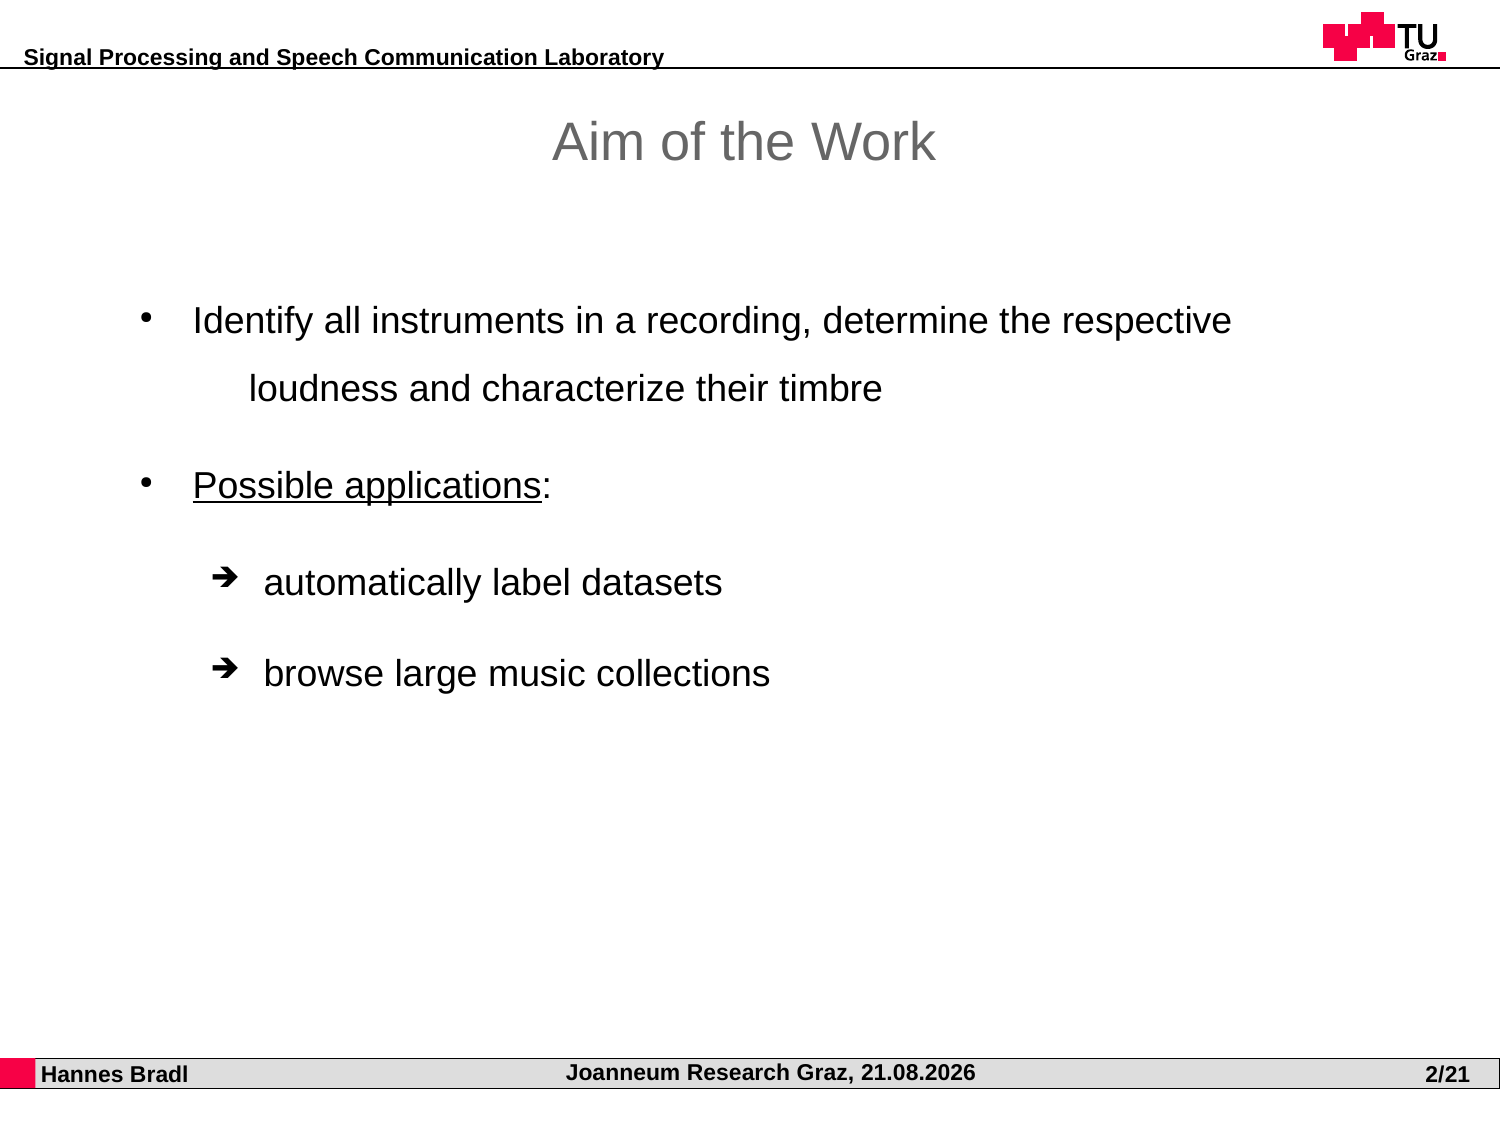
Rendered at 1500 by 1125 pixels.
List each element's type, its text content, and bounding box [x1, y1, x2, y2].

list Aim of the Work [107, 106, 1382, 201]
list Identify all instruments in a recording, determine the respective loudness and characterize their timbre Possible applications: automatically label datasets browse large music collections [107, 266, 1382, 787]
